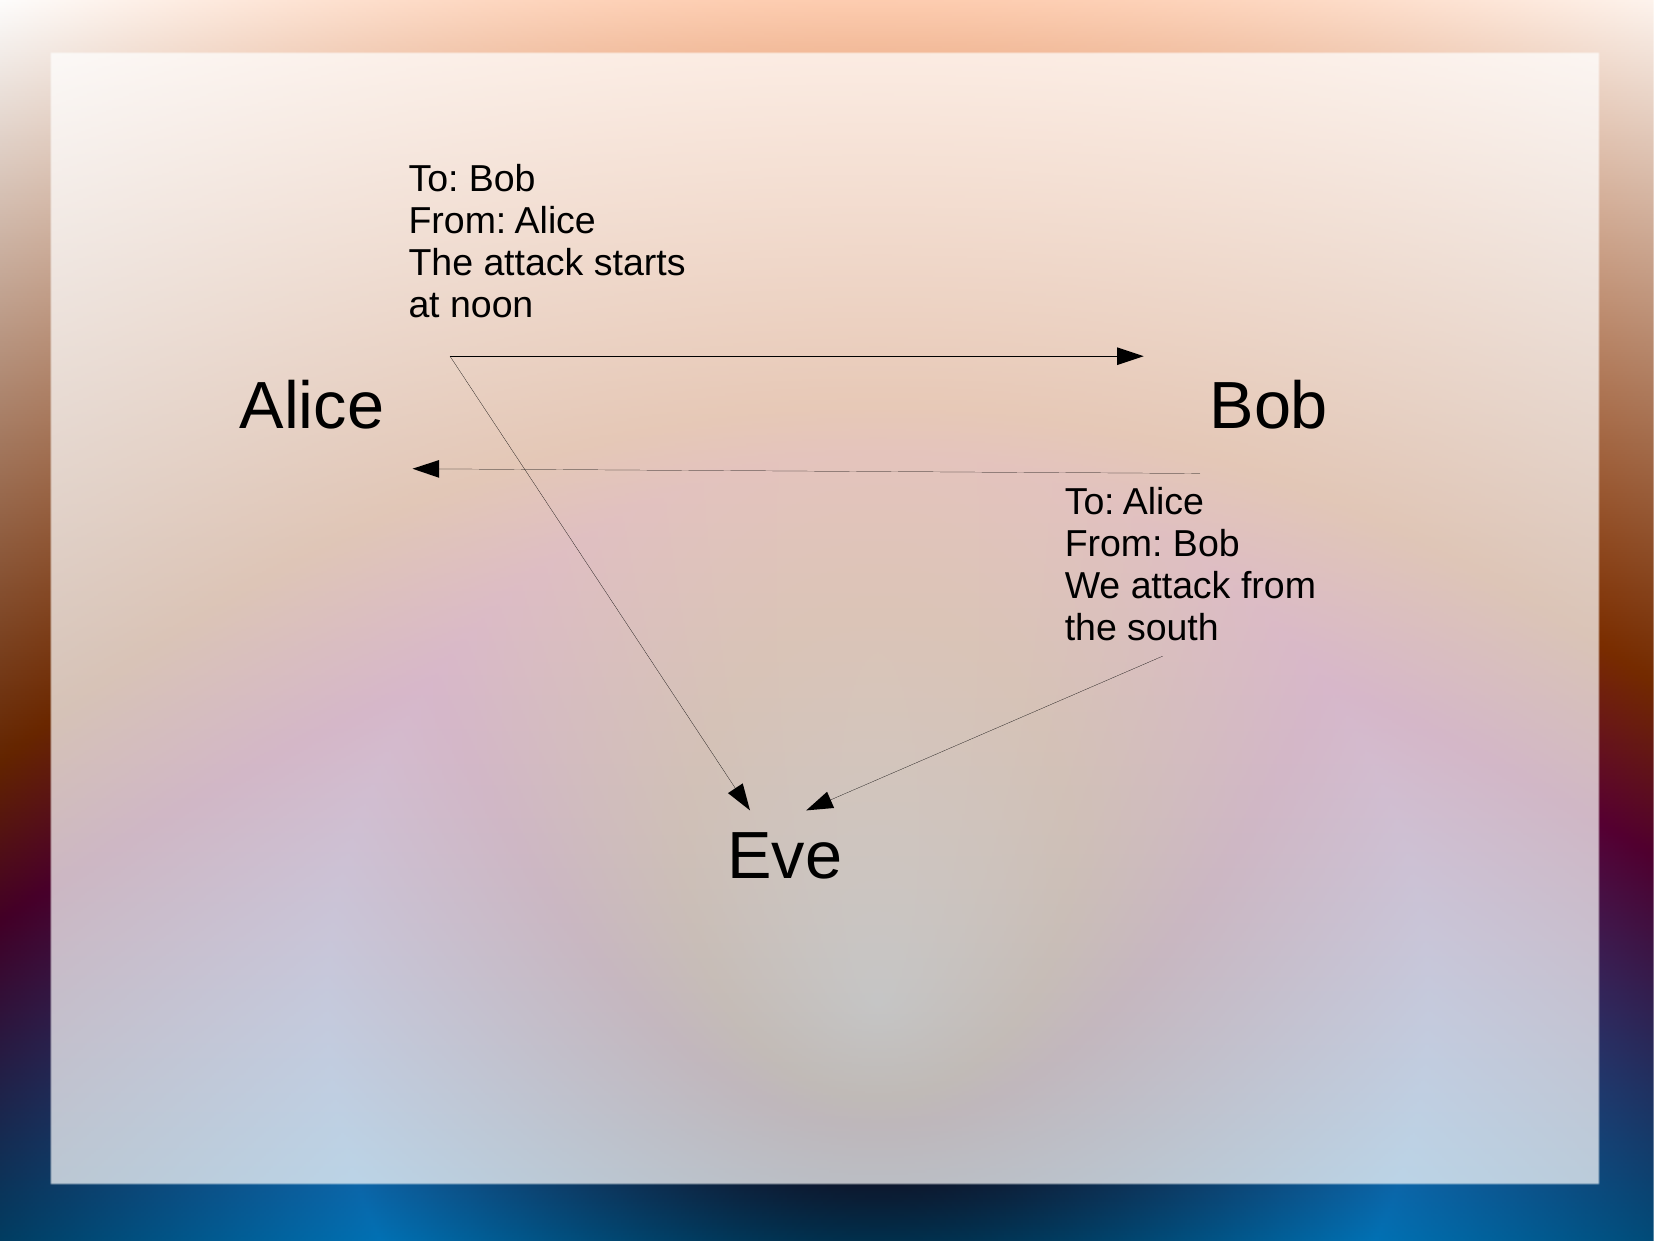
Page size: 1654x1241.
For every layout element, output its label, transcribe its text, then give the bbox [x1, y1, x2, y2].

text_box To: Alice From: Bob We attack from the south [1050, 473, 1332, 657]
text_box Bob [1194, 360, 1351, 451]
text_box Eve [712, 810, 863, 901]
text_box Alice [225, 360, 399, 451]
text_box To: Bob From: Alice The attack starts at noon [393, 150, 711, 333]
picture [0, 0, 1654, 1241]
